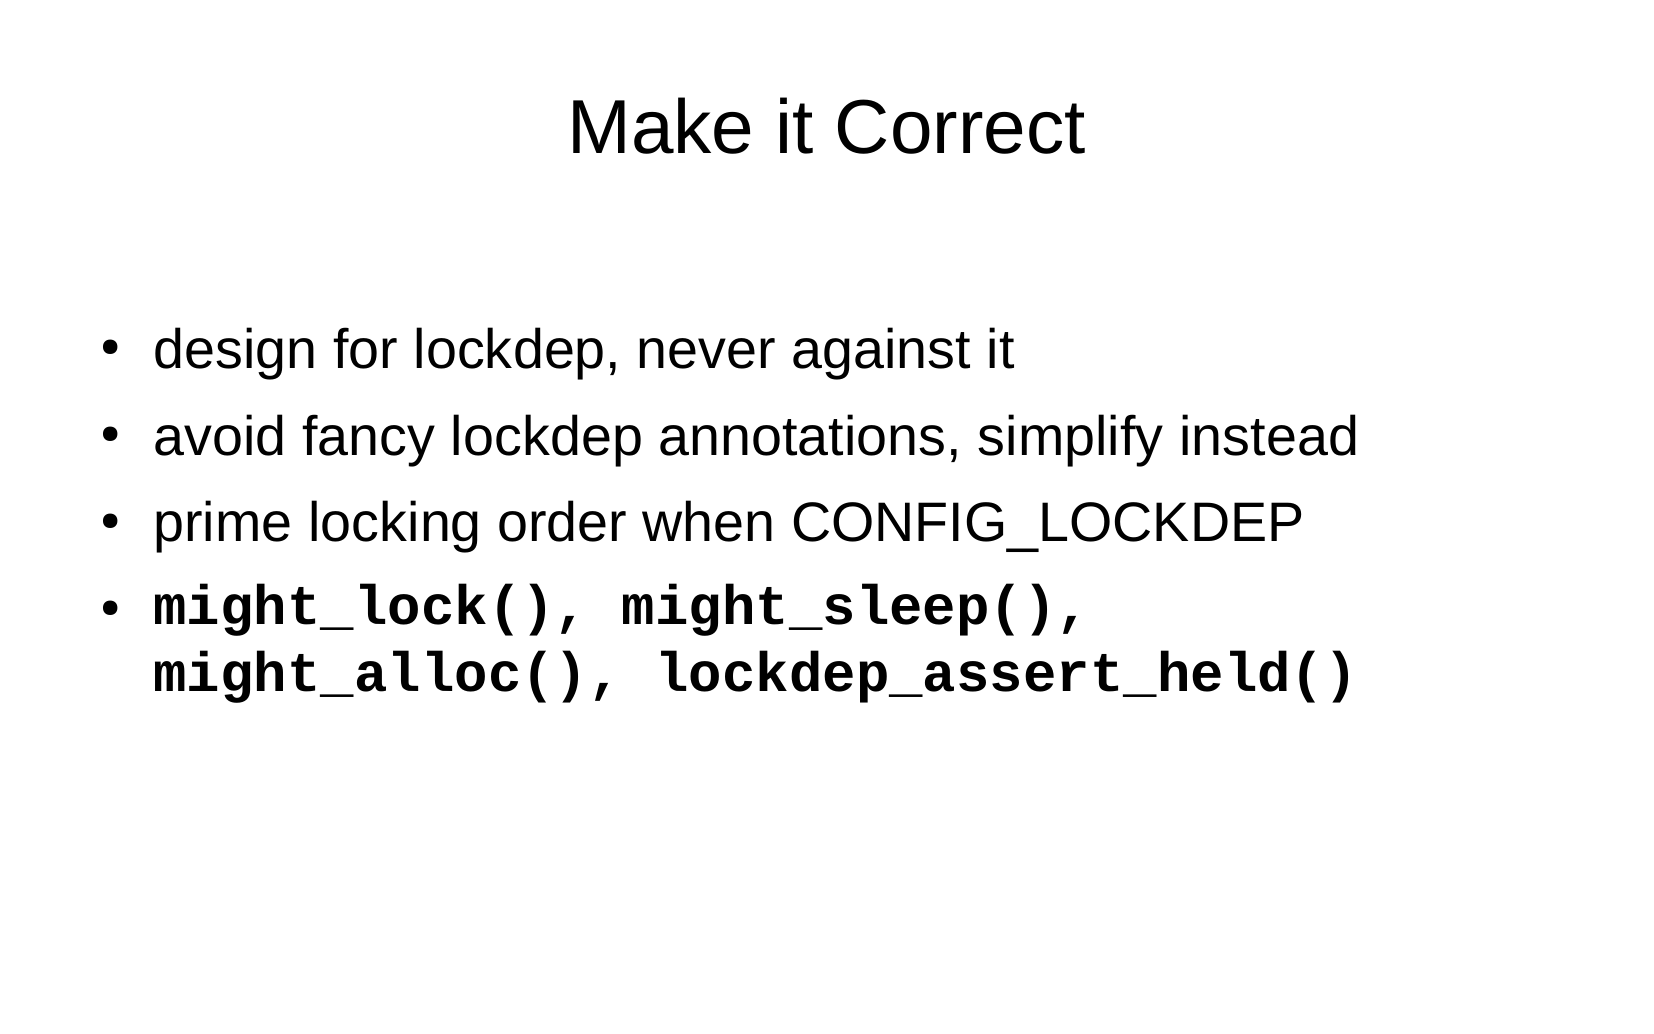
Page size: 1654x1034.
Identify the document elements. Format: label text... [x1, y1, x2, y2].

list design for lockdep, never against it avoid fancy lockdep annotations, simplify instead prime locking order when CONFIG_LOCKDEP might_lock(), might_sleep(), might_alloc(), lockdep_assert_held() [82, 317, 1571, 809]
title Make it Correct [82, 41, 1571, 214]
